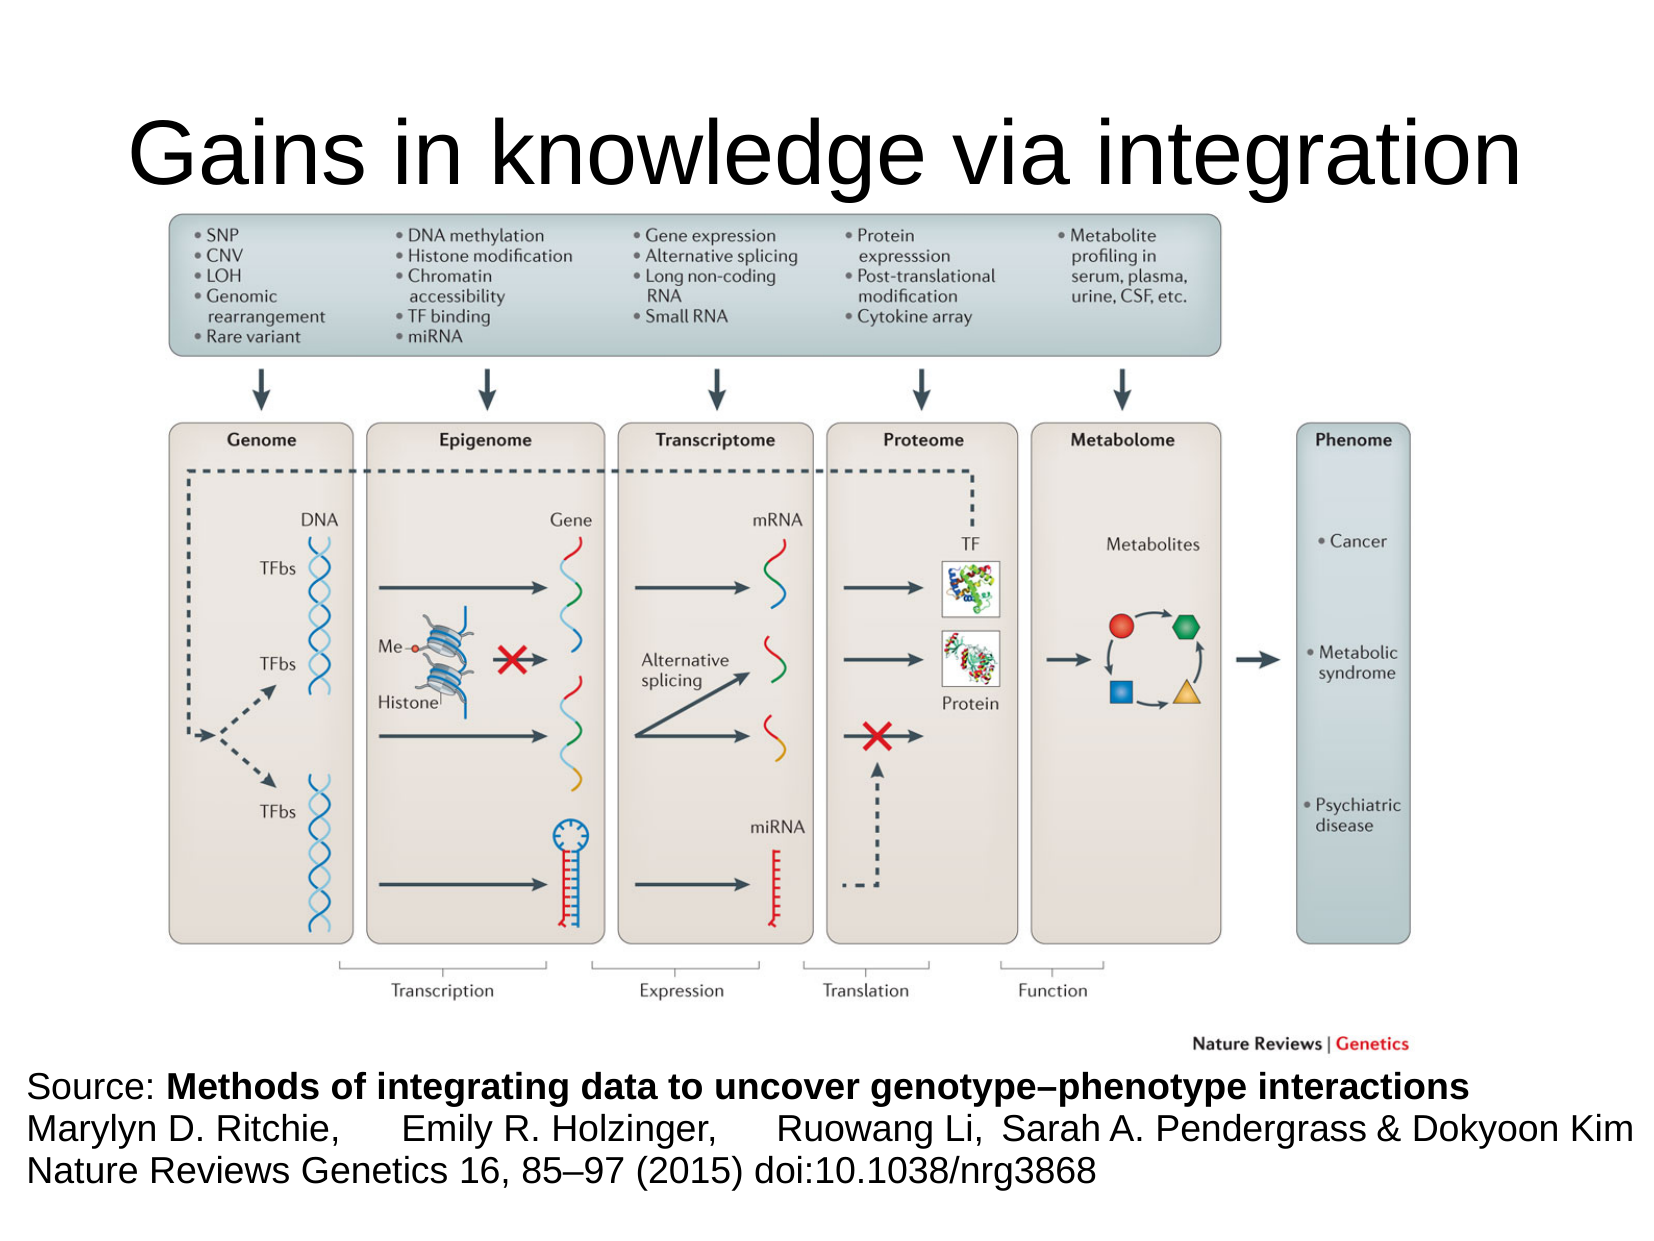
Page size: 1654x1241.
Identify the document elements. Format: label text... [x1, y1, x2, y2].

title Gains in knowledge via integration [82, 49, 1571, 257]
picture [165, 210, 1415, 1058]
text_box Source: Methods of integrating data to uncover genotype–phenotype interactions Marylyn D. Ritchie, Emily R. Holzinger, Ruowang Li, Sarah A. Pendergrass & Dokyoon Kim Nature Reviews Genetics 16, 85–97 (2015) doi:10.1038/nrg3868 [11, 1057, 1650, 1199]
